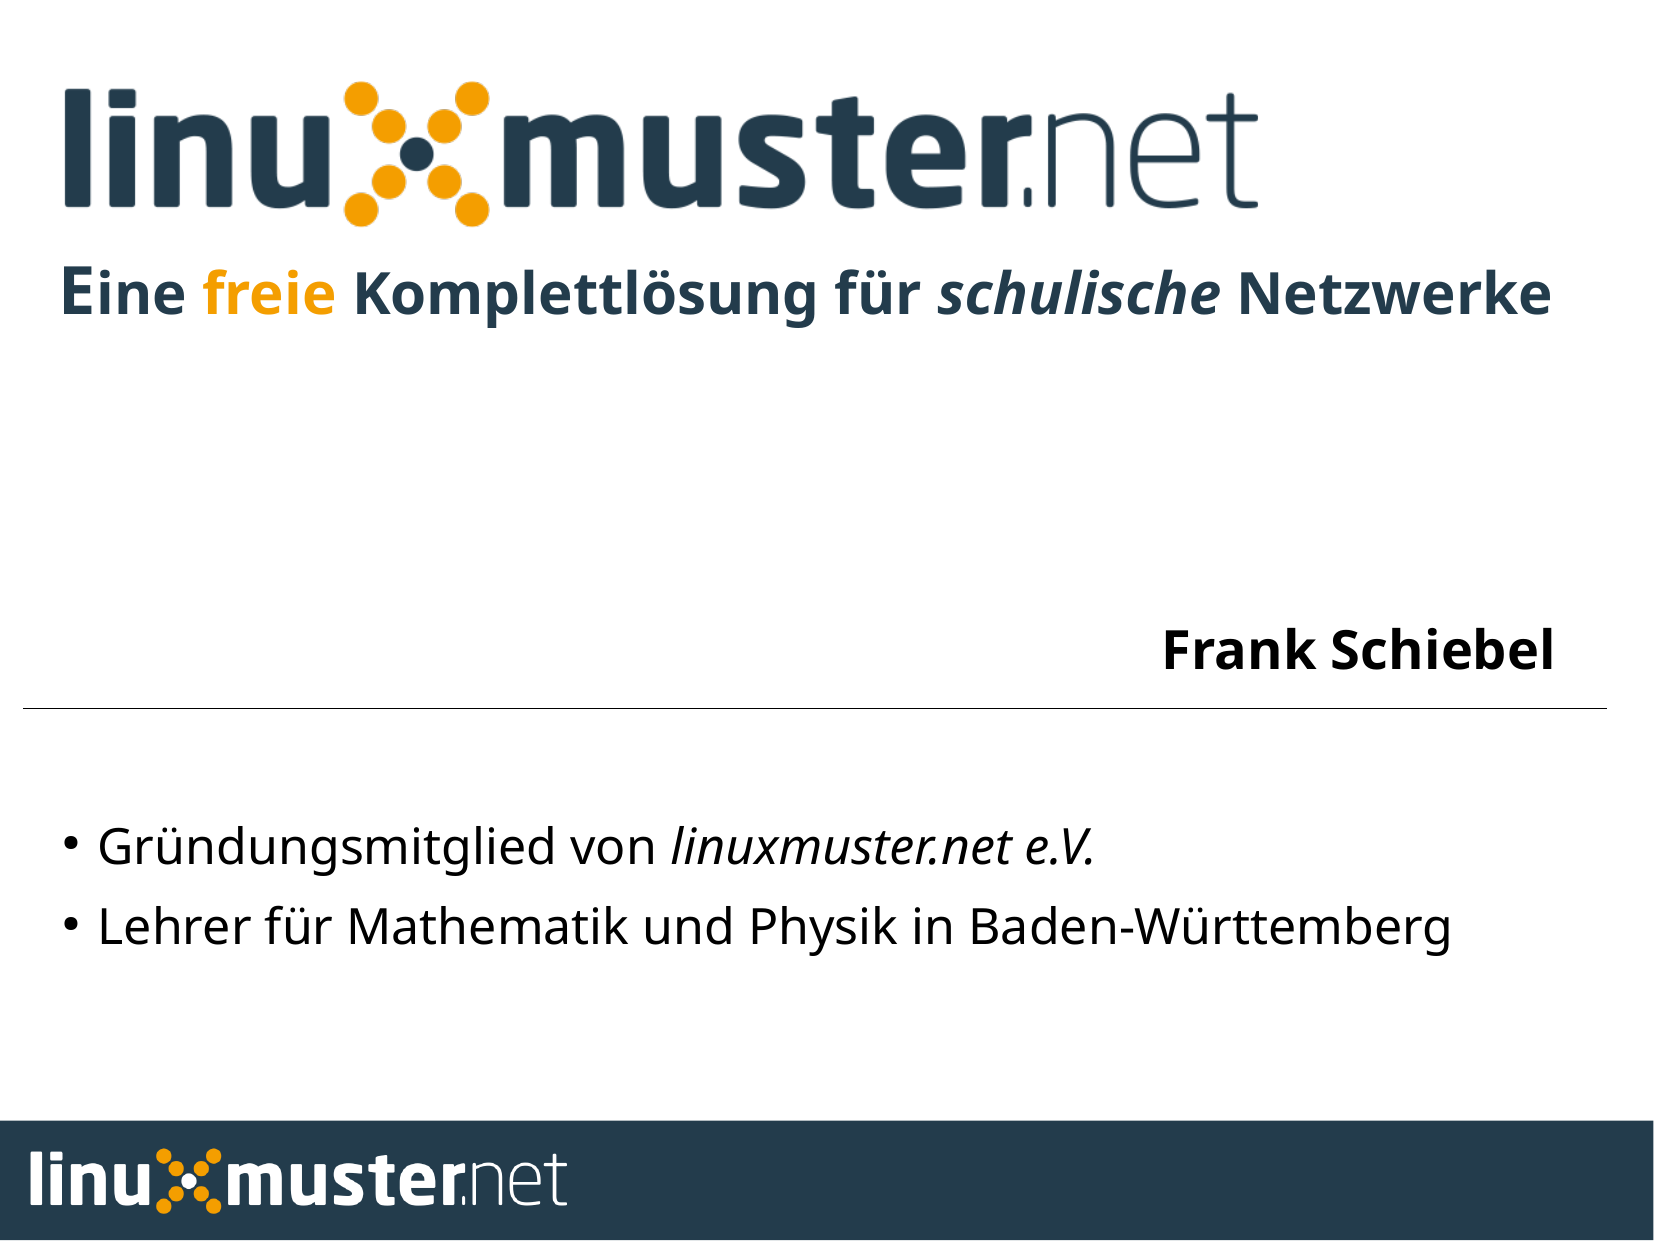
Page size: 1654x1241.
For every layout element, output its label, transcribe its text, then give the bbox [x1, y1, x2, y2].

text_box Frank Schiebel Gründungsmitglied von linuxmuster.net e.V. Lehrer für Mathematik und Physik in Baden-Württemberg [47, 604, 1571, 708]
title Eine freie Komplettlösung für schulische Netzwerke [59, 85, 1607, 493]
text_box Frank Schiebel Gründungsmitglied von linuxmuster.net e.V. Lehrer für Mathematik und Physik in Baden-Württemberg [47, 709, 1571, 994]
picture [11, 35, 1312, 261]
picture [6, 1127, 591, 1229]
